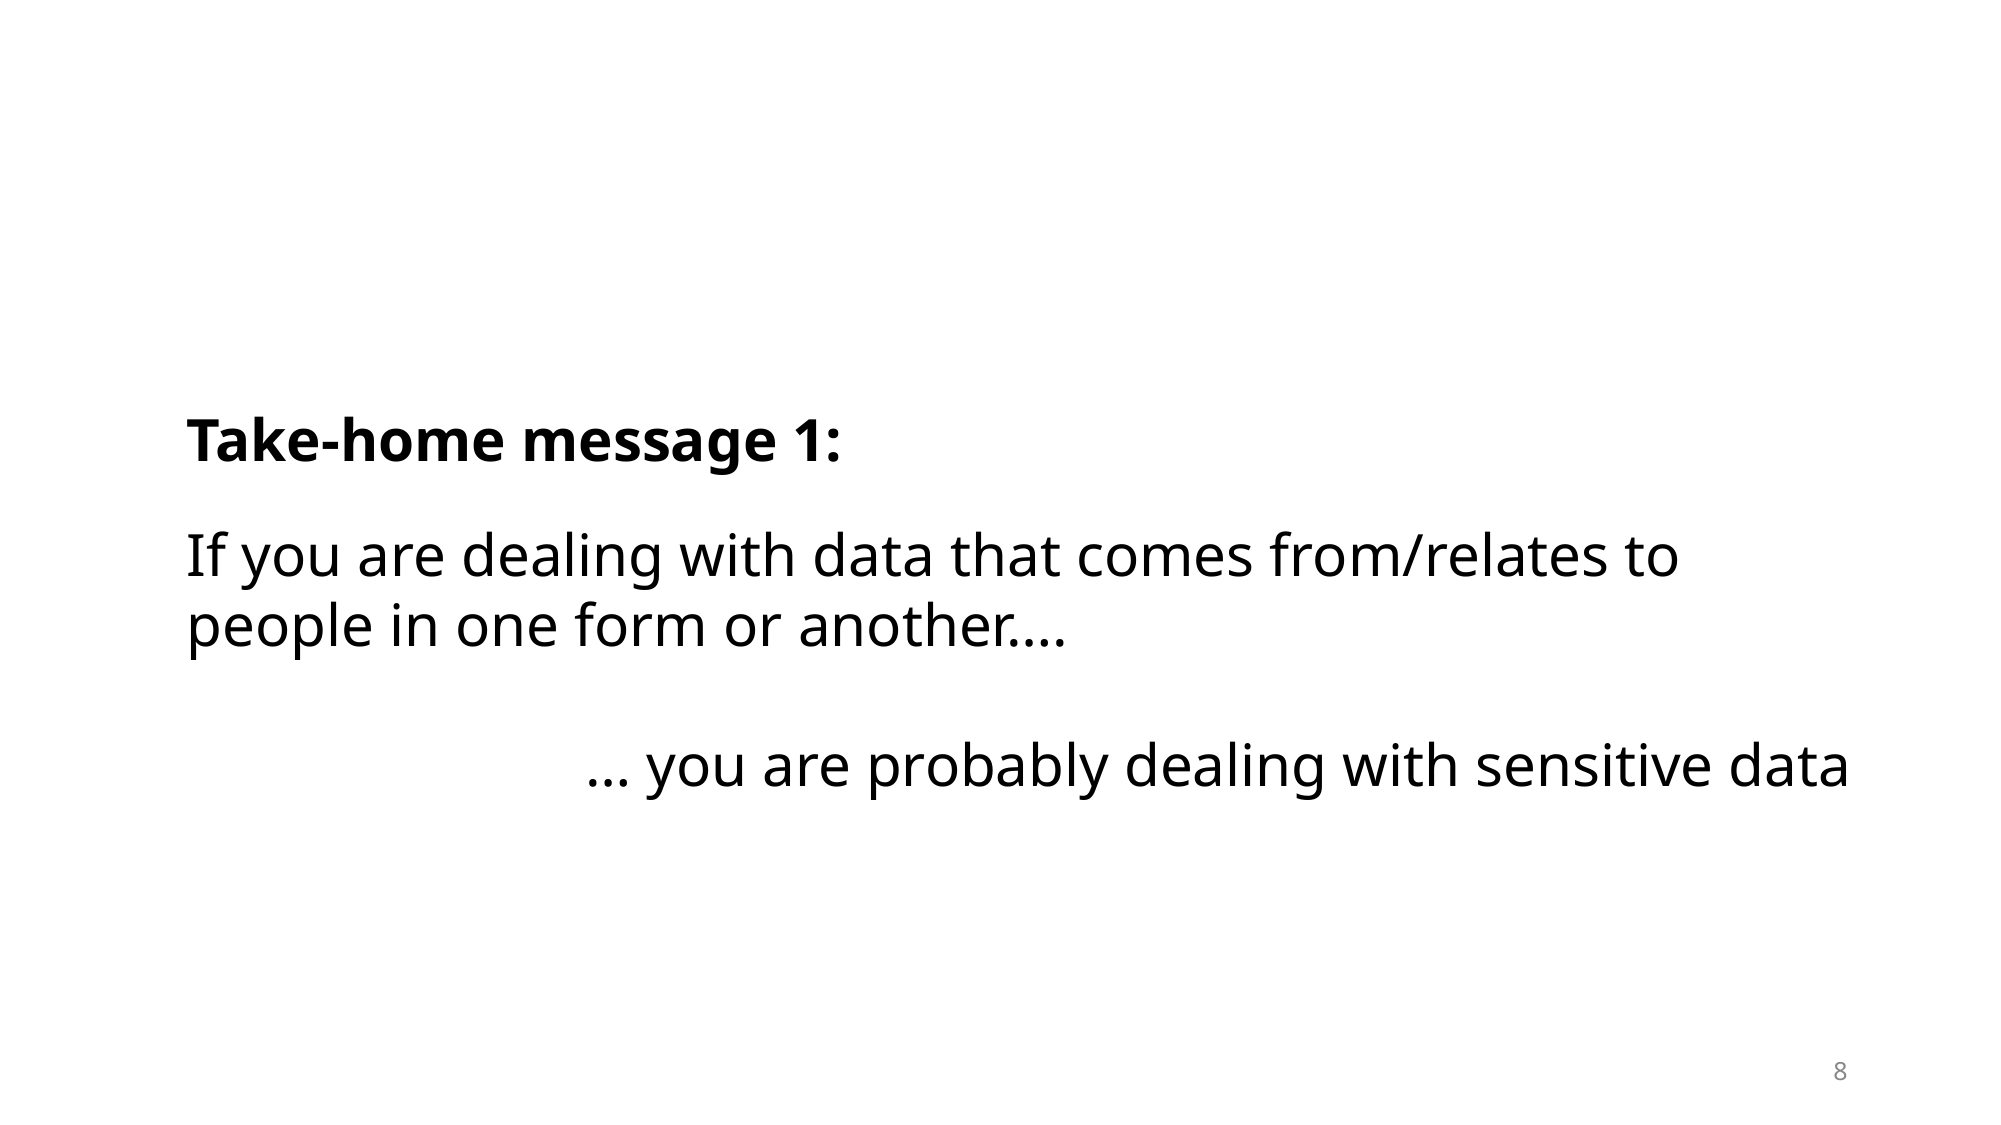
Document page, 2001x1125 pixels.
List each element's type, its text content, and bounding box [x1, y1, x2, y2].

slide_number 1 [1412, 1042, 1863, 1103]
text_box Take-home message 1: If you are dealing with data that comes from/relates to people in one form or another…. … you are probably dealing with sensitive data [171, 395, 1867, 806]
